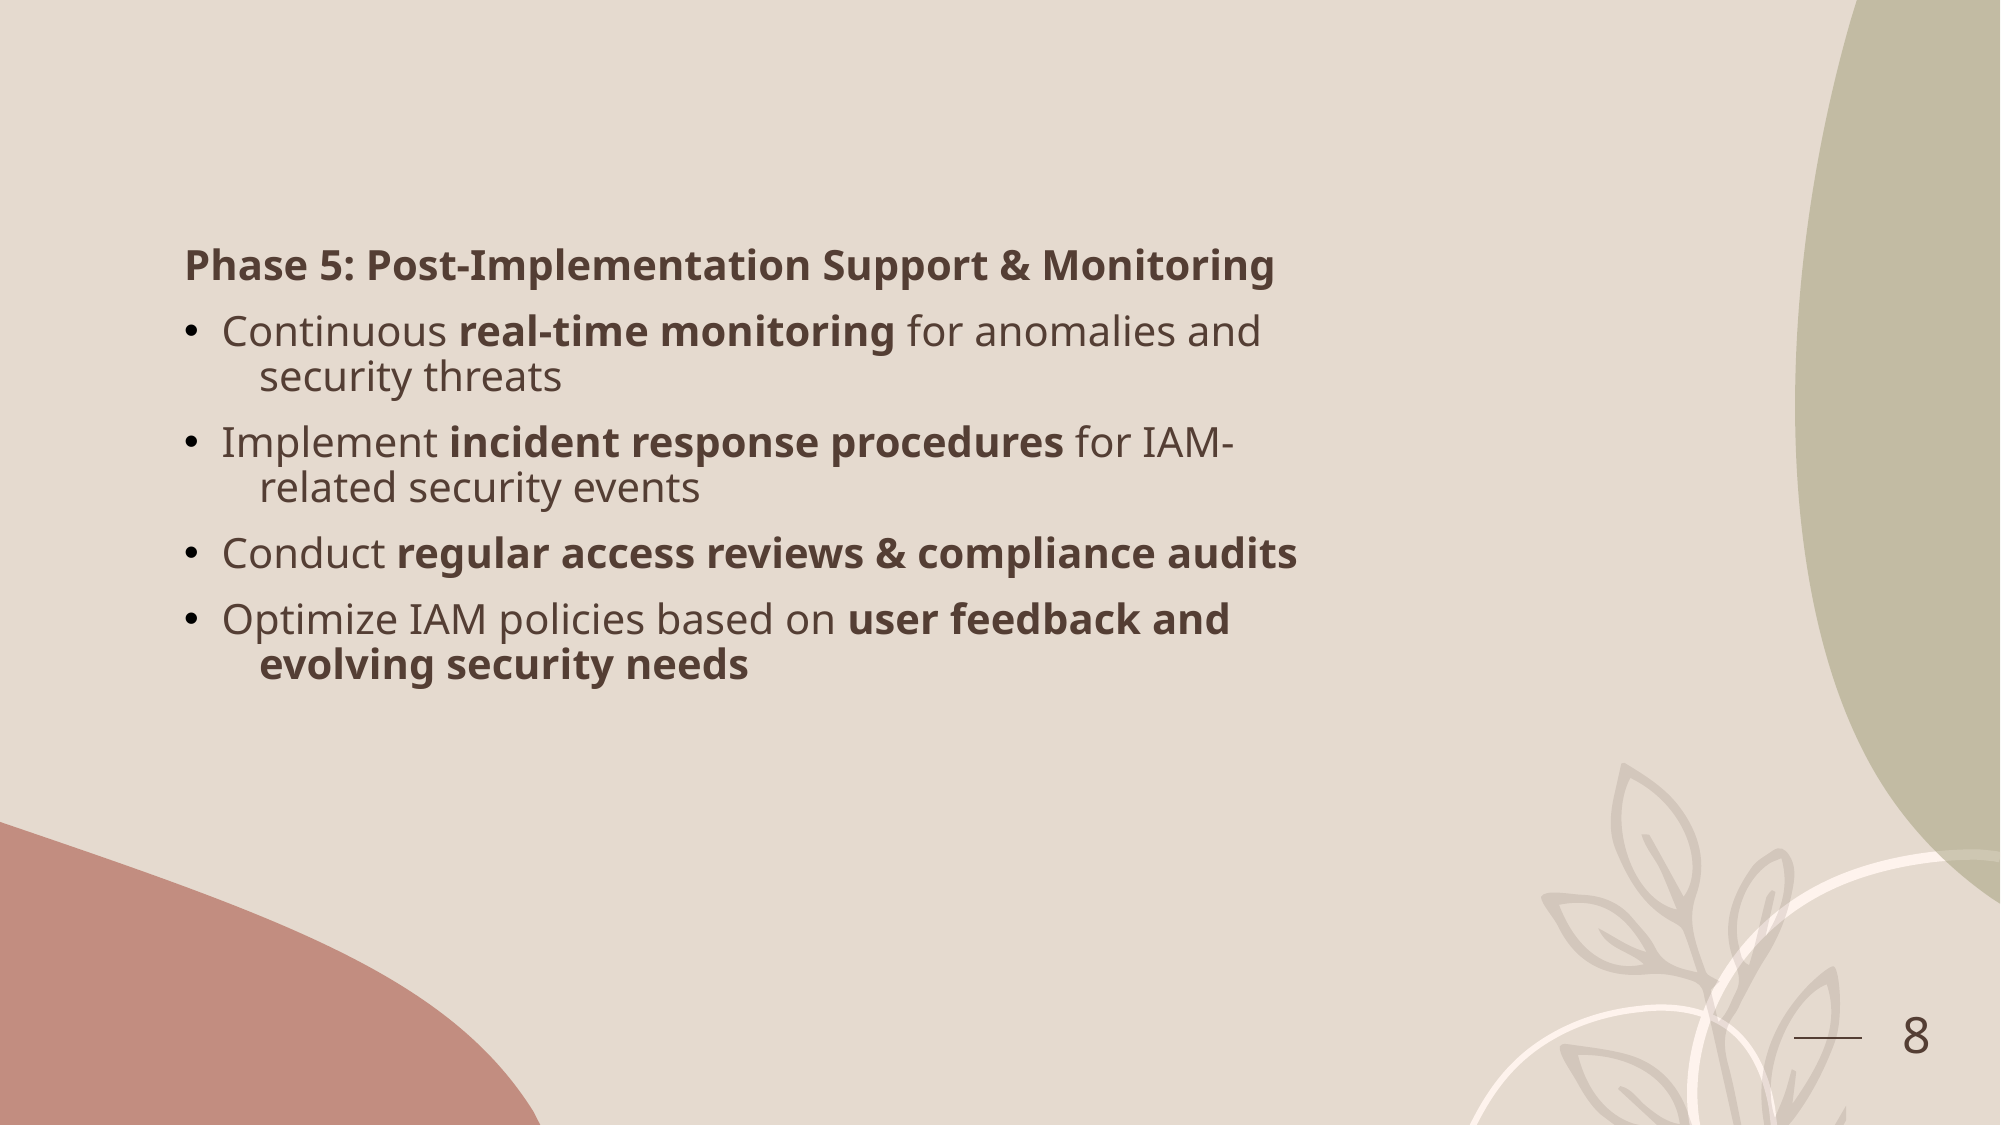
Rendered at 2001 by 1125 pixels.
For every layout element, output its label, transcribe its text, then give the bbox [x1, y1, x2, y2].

list Phase 5: Post-Implementation Support & Monitoring Continuous real-time monitoring for anomalies and security threats Implement incident response procedures for IAM-related security events Conduct regular access reviews & compliance audits Optimize IAM policies based on user feedback and evolving security needs [169, 236, 1343, 788]
text_box ‹#› [1862, 964, 1971, 1112]
